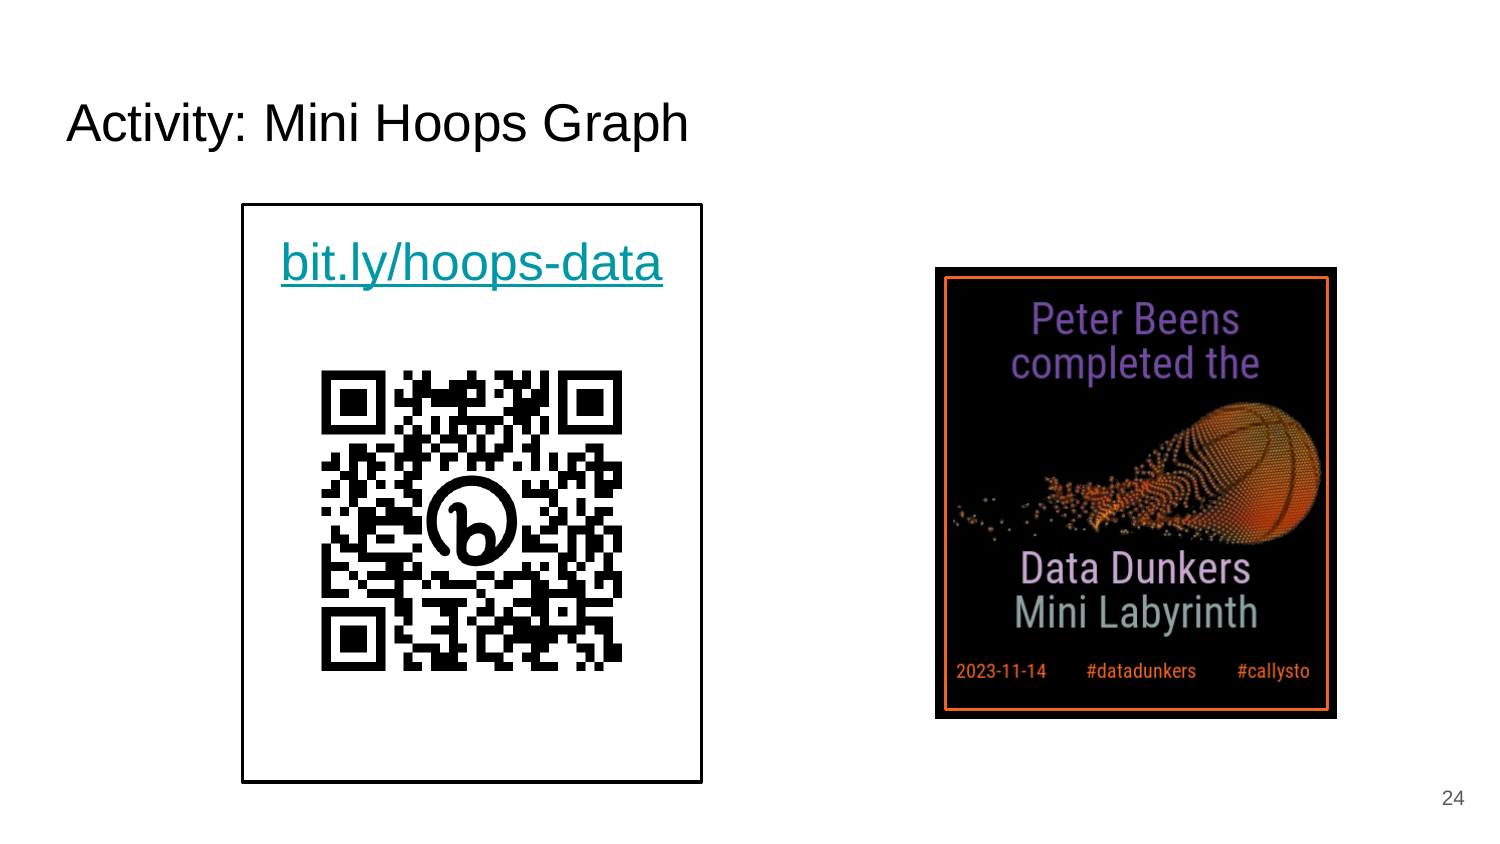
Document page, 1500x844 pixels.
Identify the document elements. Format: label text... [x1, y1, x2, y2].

slide_number <number> [1389, 764, 1480, 830]
picture [935, 267, 1337, 719]
list bit.ly/hoops-data [242, 204, 702, 782]
title Activity: Mini Hoops Graph [51, 72, 1449, 167]
picture [285, 334, 658, 707]
